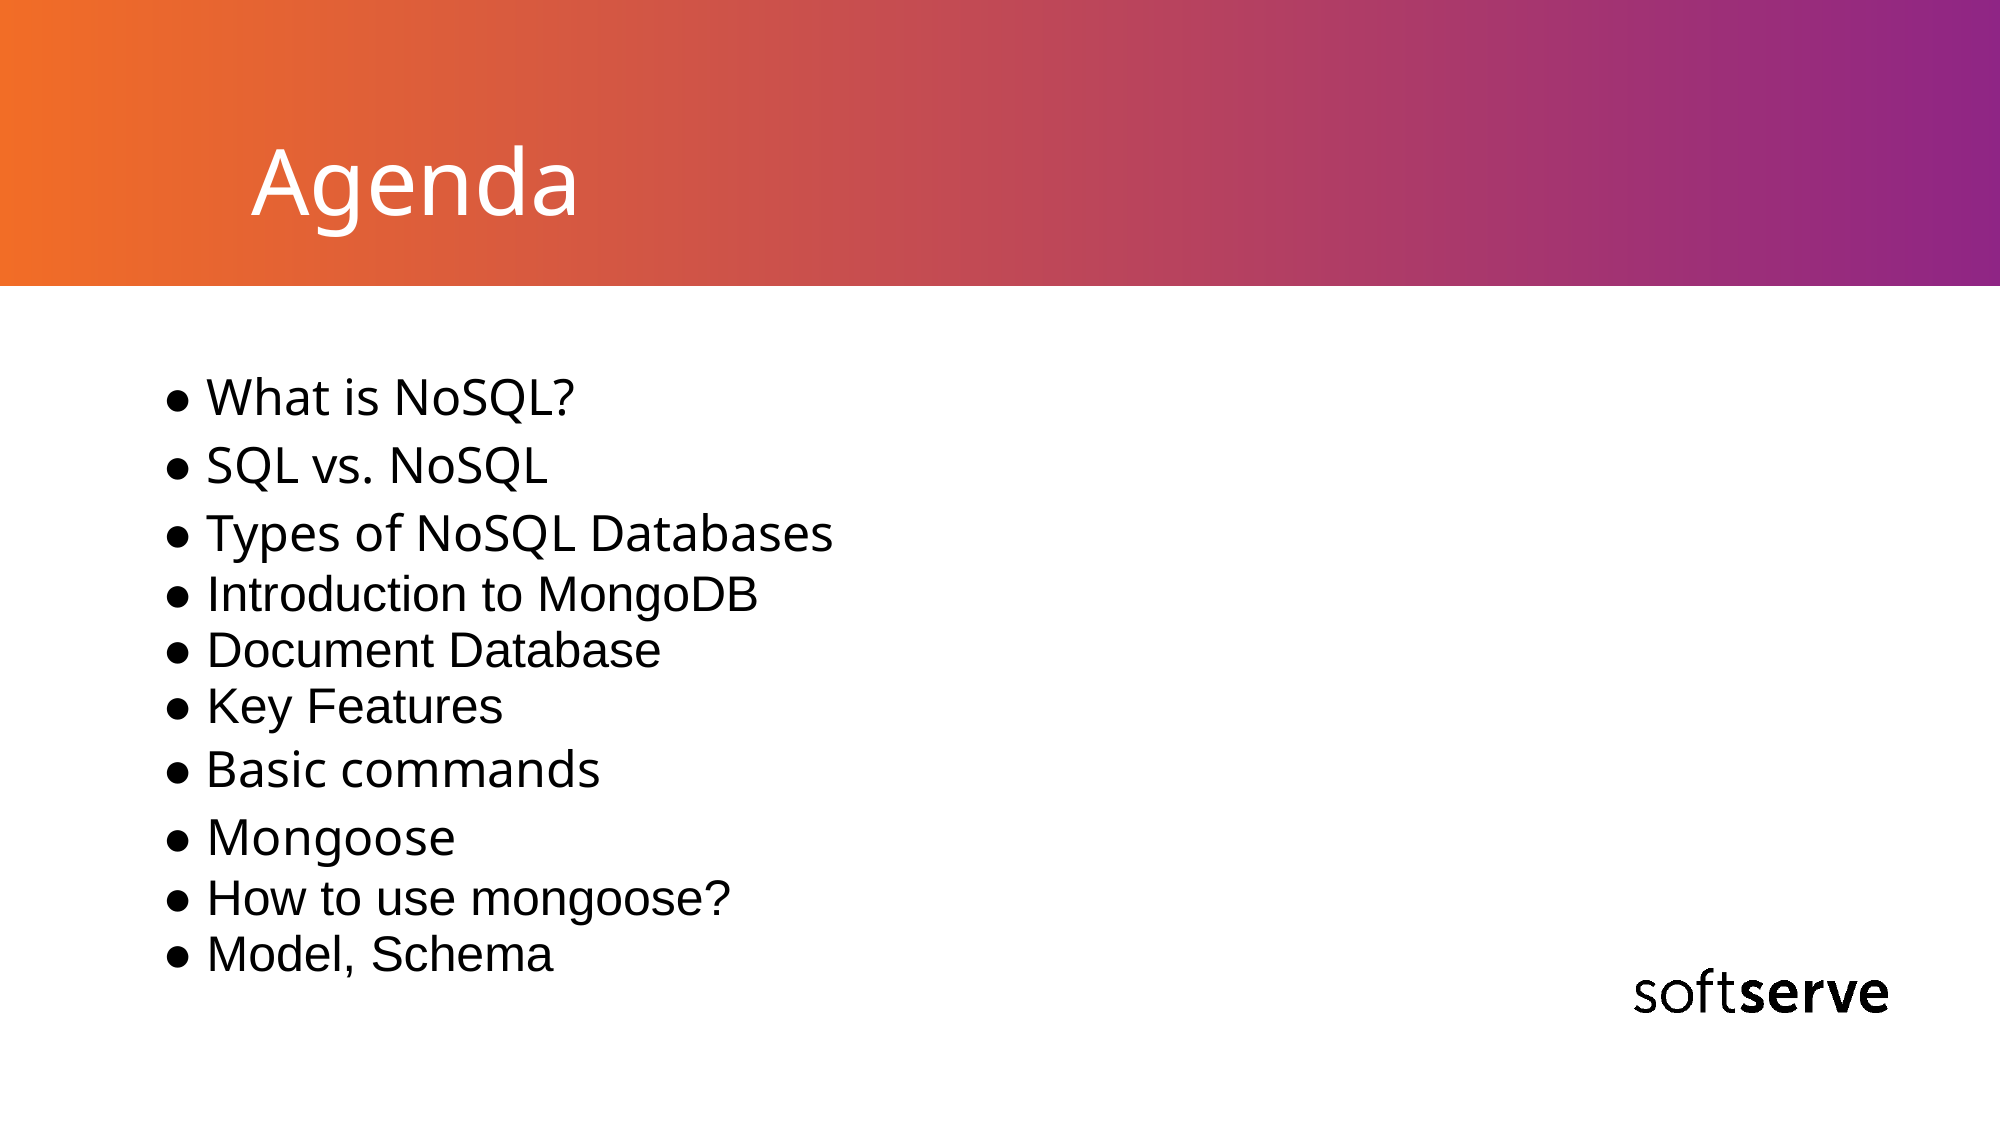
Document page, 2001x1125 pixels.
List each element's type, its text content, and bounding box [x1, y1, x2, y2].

text_box ● What is NoSQL? ● SQL vs. NoSQL ● Types of NoSQL Databases ● Introduction to MongoDB ● Document Database ● Key Features ● Basic commands ● Mongoose ● How to use mongoose? ● Model, Schema [147, 354, 1093, 1011]
picture [1634, 968, 1888, 1013]
text_box Agenda [236, 118, 1152, 237]
